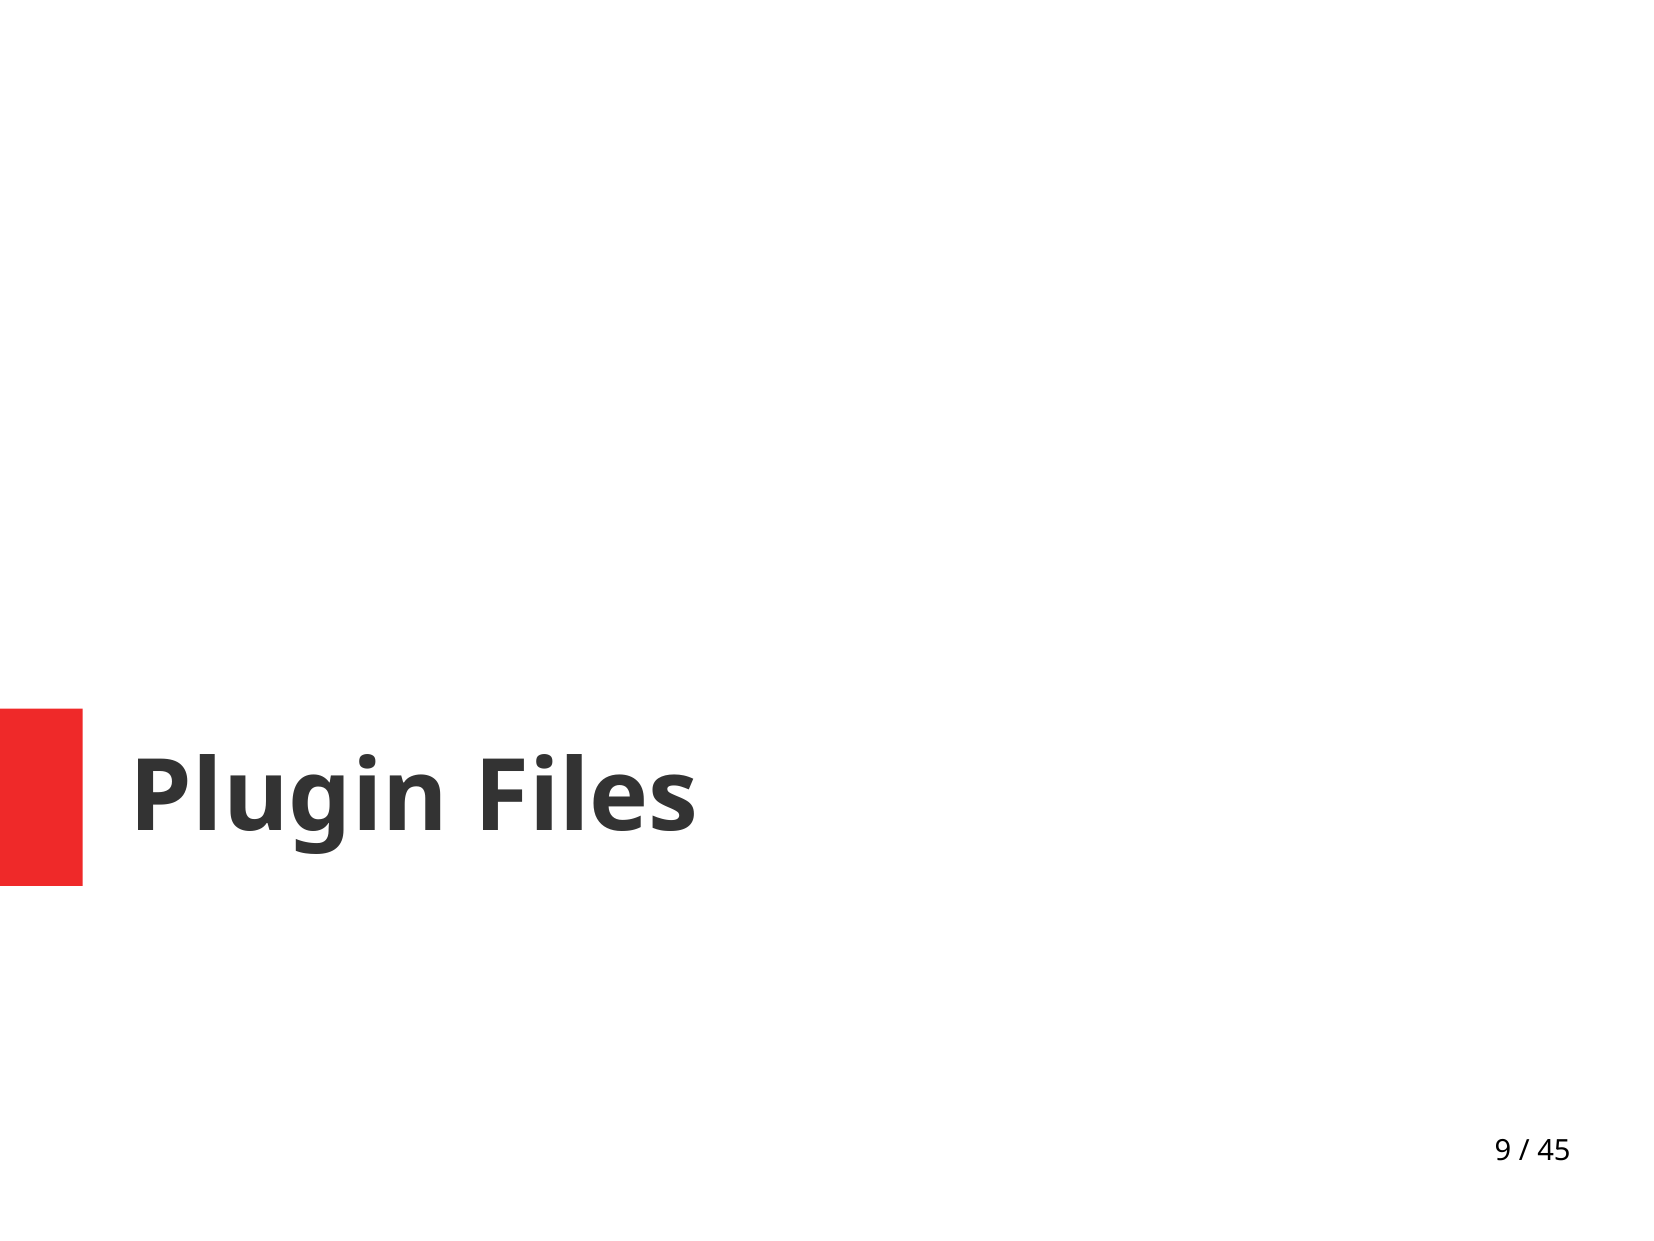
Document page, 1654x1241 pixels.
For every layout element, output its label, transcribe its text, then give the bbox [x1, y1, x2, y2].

title Plugin Files [129, 673, 1536, 910]
